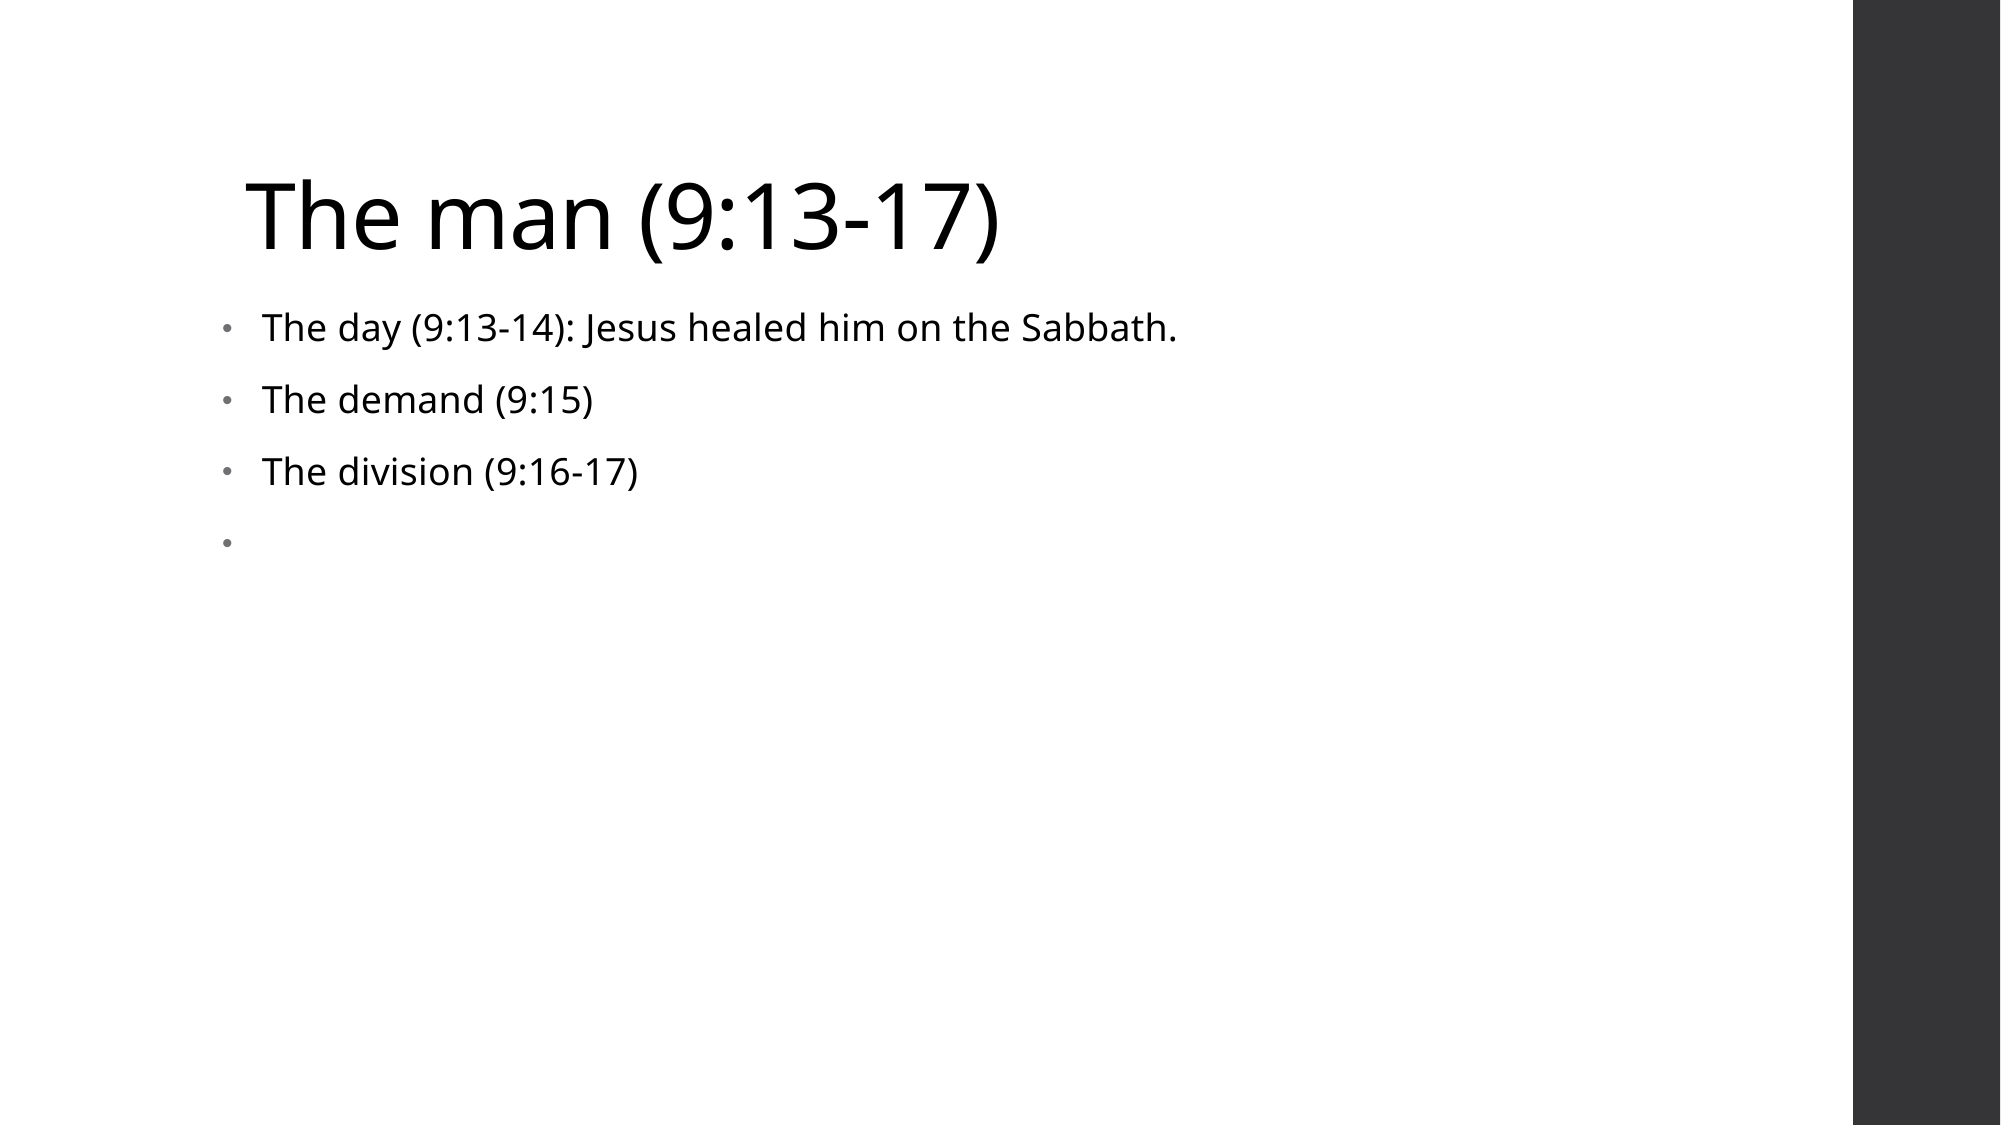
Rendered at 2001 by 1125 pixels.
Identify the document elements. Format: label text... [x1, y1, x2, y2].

title The man (9:13-17) [206, 60, 1797, 278]
list The day (9:13-14): Jesus healed him on the Sabbath. The demand (9:15) The division (9:16-17) [206, 299, 1617, 1014]
